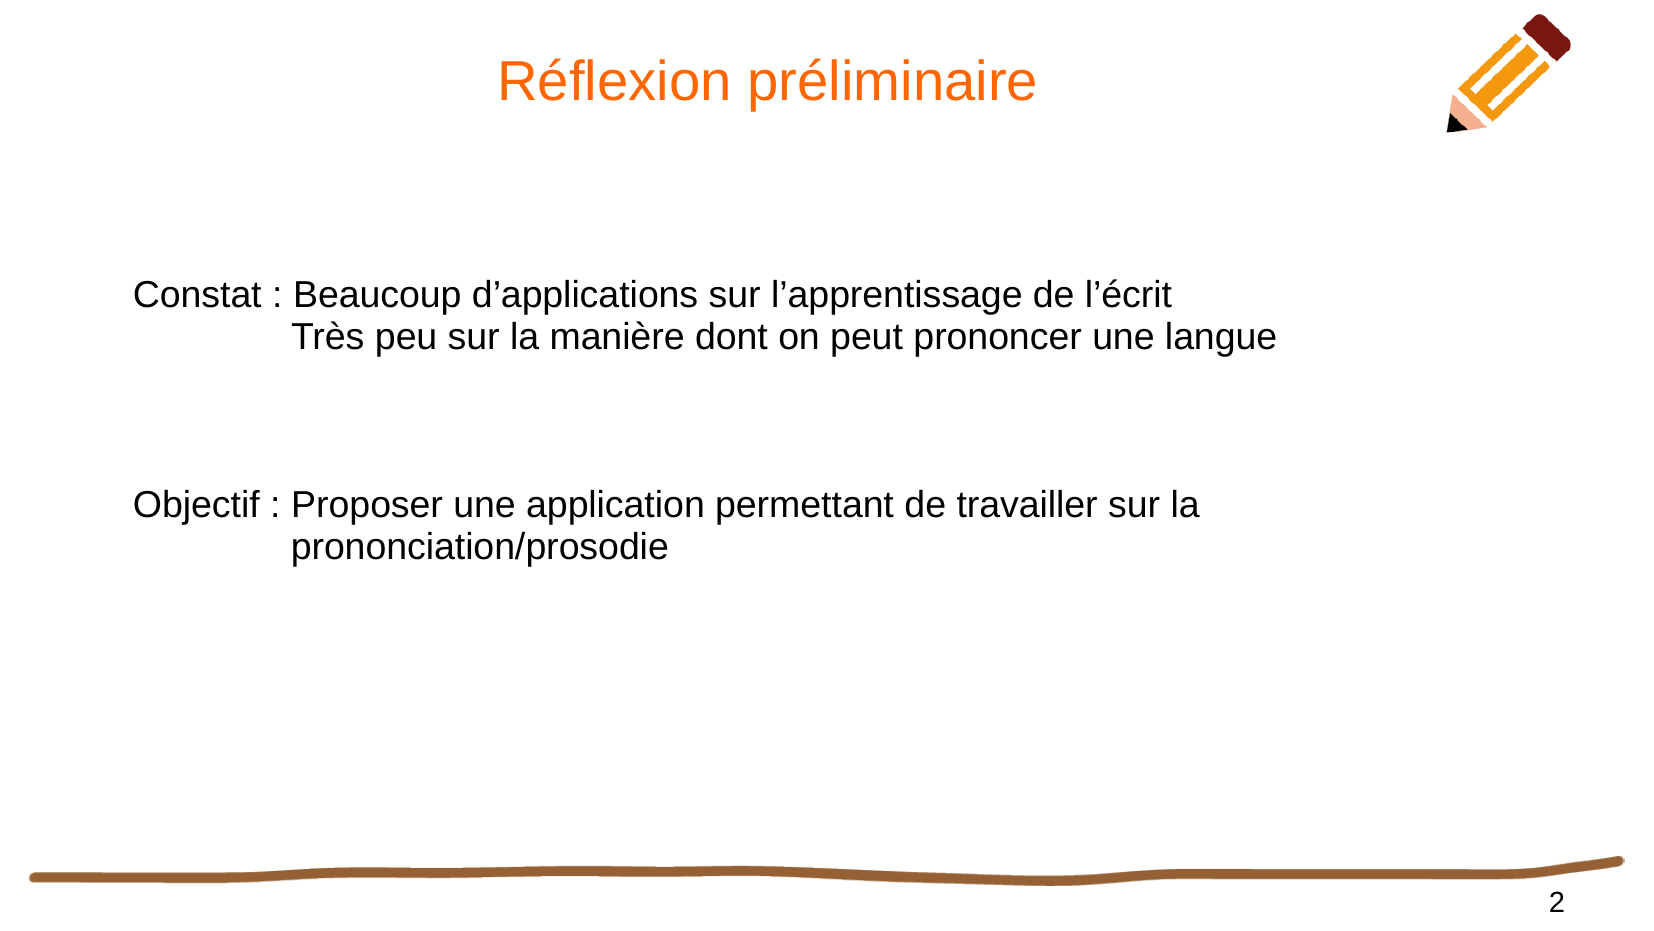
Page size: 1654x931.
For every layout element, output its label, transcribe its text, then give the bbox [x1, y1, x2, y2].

picture [29, 856, 1625, 886]
picture [1446, 14, 1571, 133]
title Réflexion préliminaire [88, 29, 1447, 133]
text_box Constat : Beaucoup d’applications sur l’apprentissage de l’écrit Très peu sur la manière dont on peut prononcer une langue Objectif : Proposer une application permettant de travailler sur la prononciation/prosodie [118, 265, 1300, 575]
